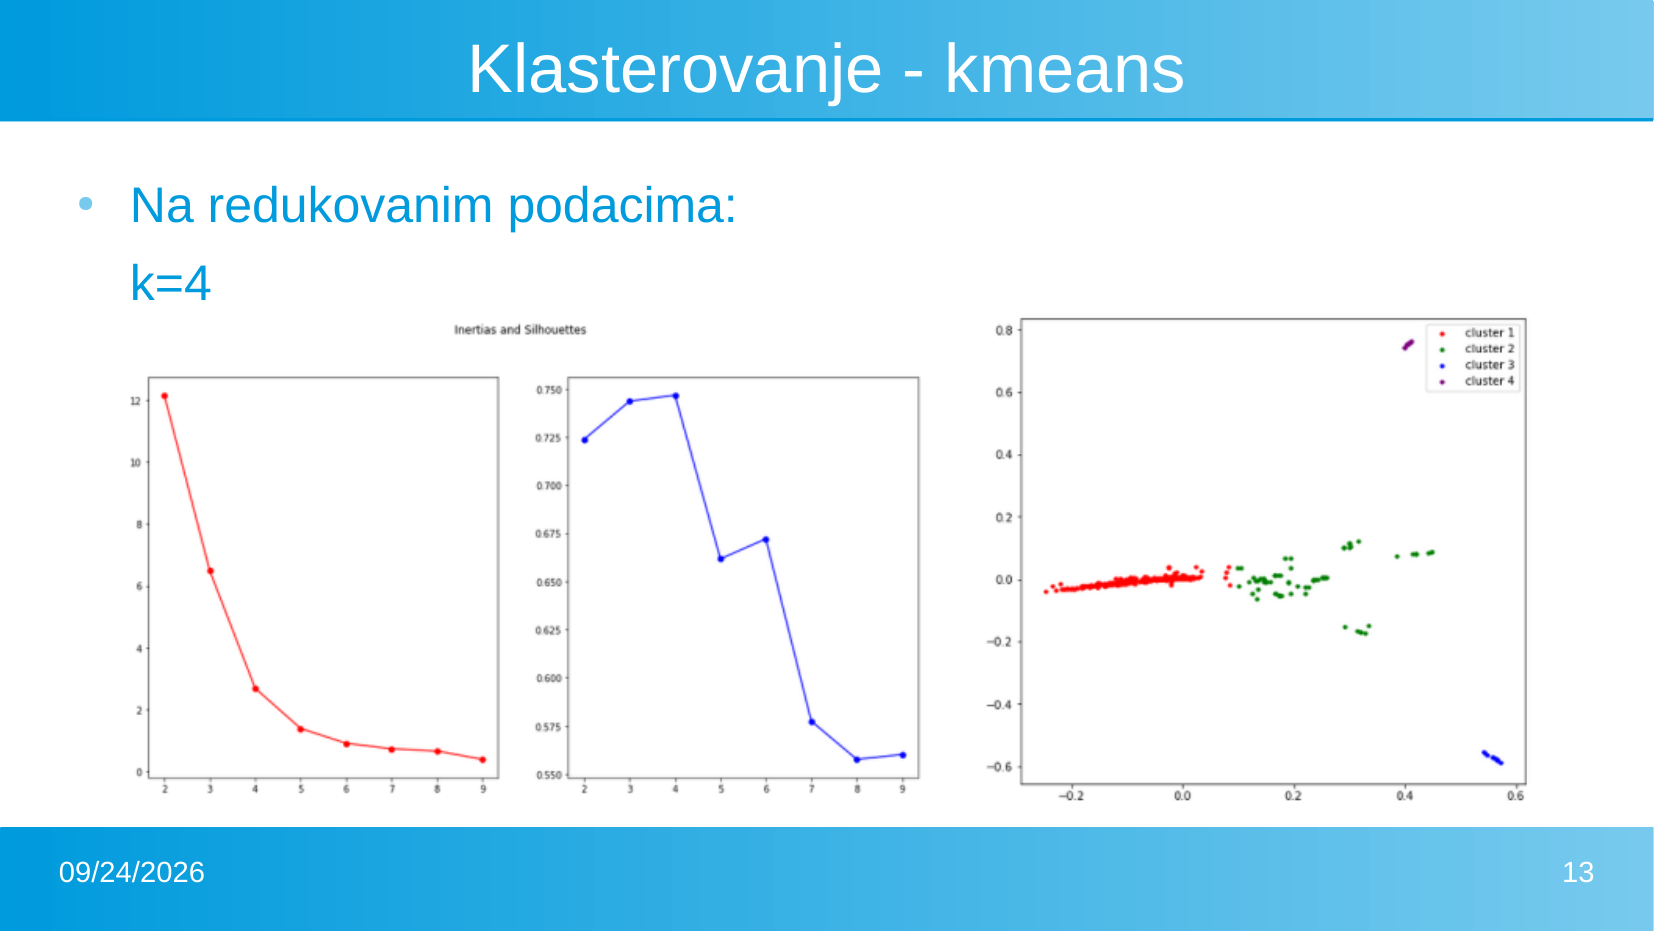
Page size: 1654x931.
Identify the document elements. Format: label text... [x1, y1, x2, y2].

list Na redukovanim podacima: k=4 [59, 177, 1595, 768]
picture [981, 309, 1538, 813]
title Klasterovanje - kmeans [59, 29, 1595, 108]
picture [123, 308, 938, 798]
